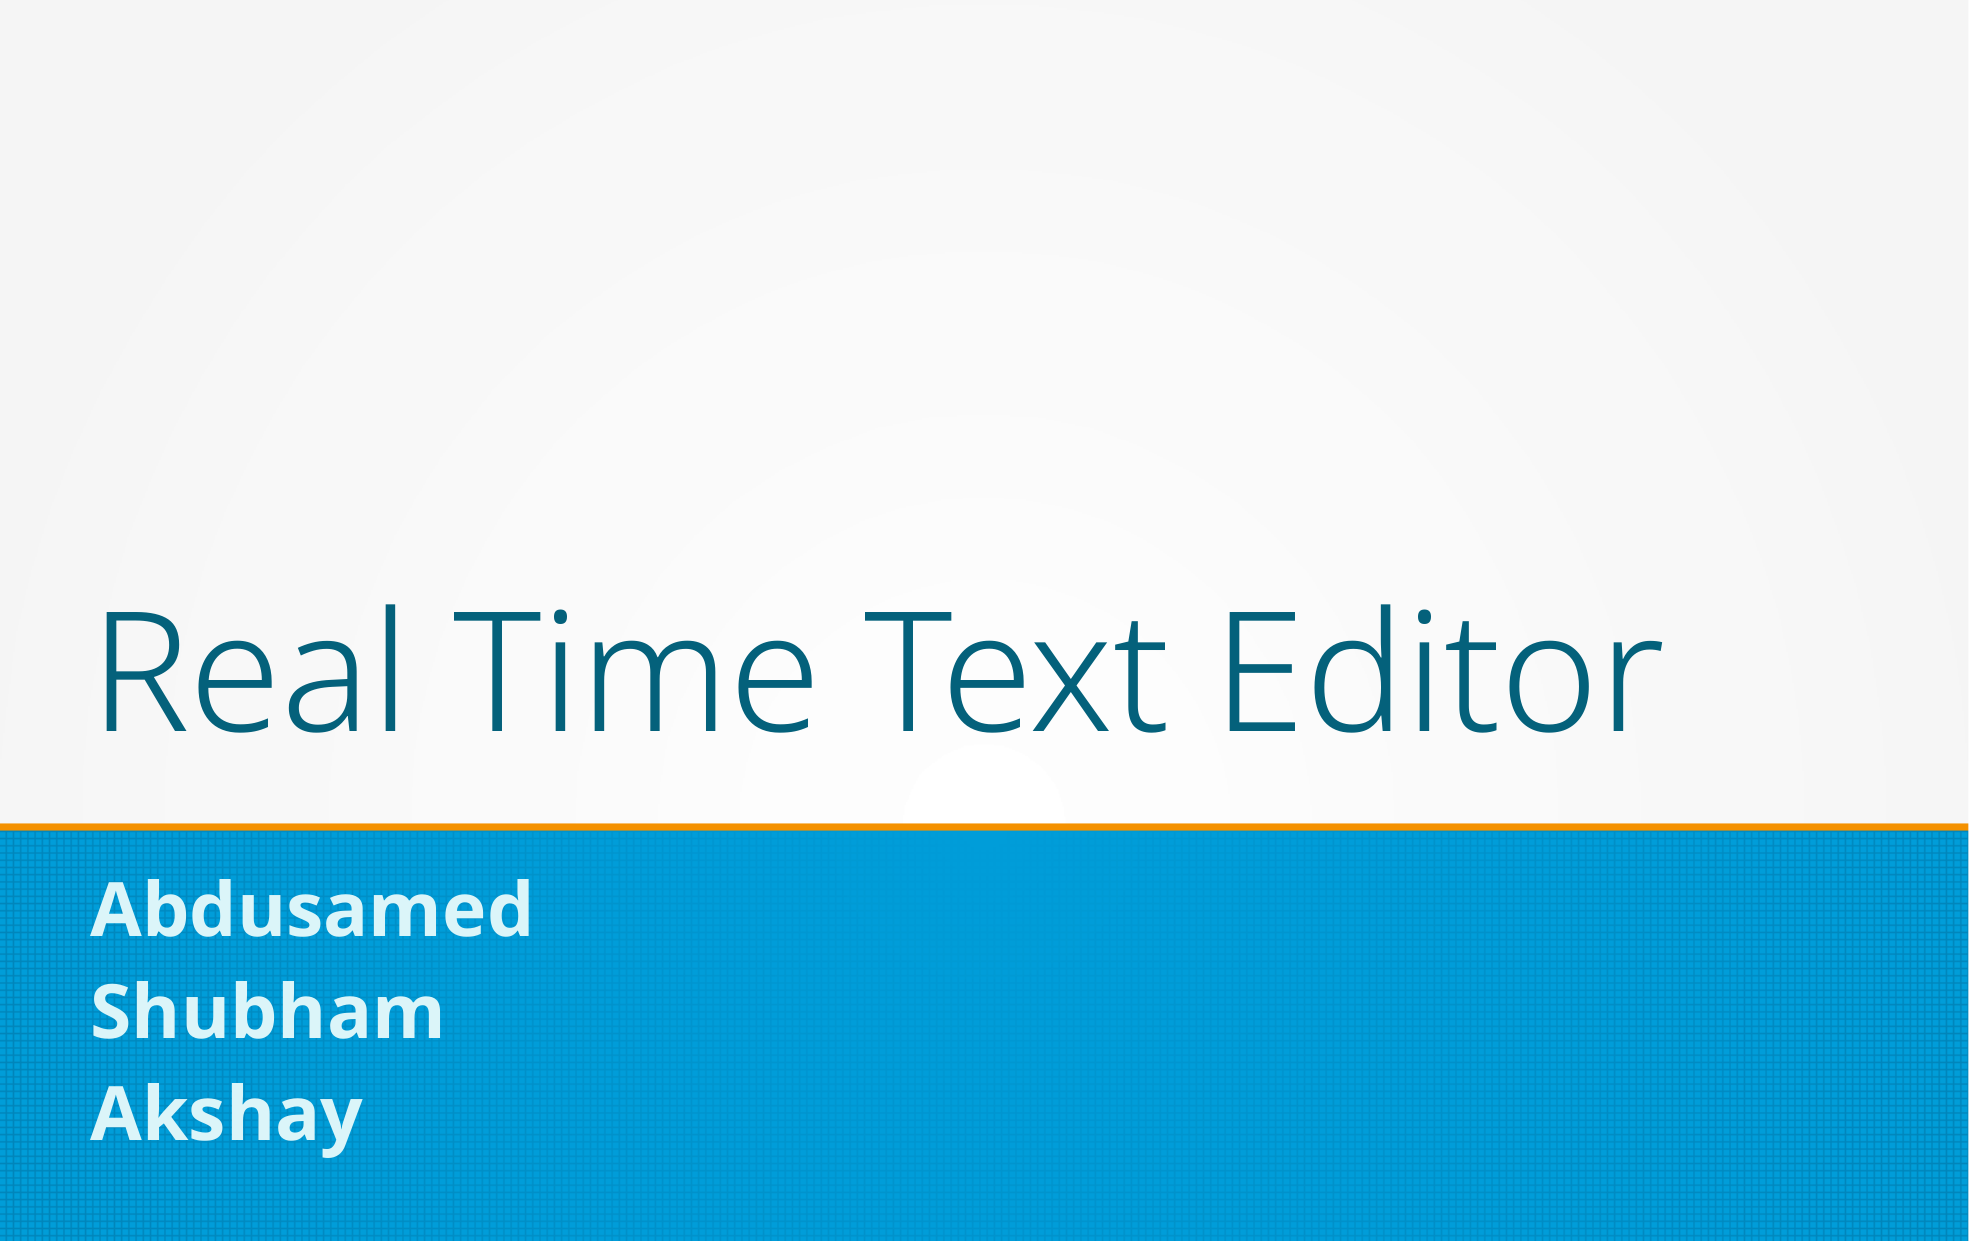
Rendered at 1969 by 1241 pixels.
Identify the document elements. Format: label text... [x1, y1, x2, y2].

title Real Time Text Editor [90, 49, 1862, 781]
picture [0, 0, 1969, 830]
subtitle Abdusamed Shubham Akshay [90, 855, 1861, 1118]
